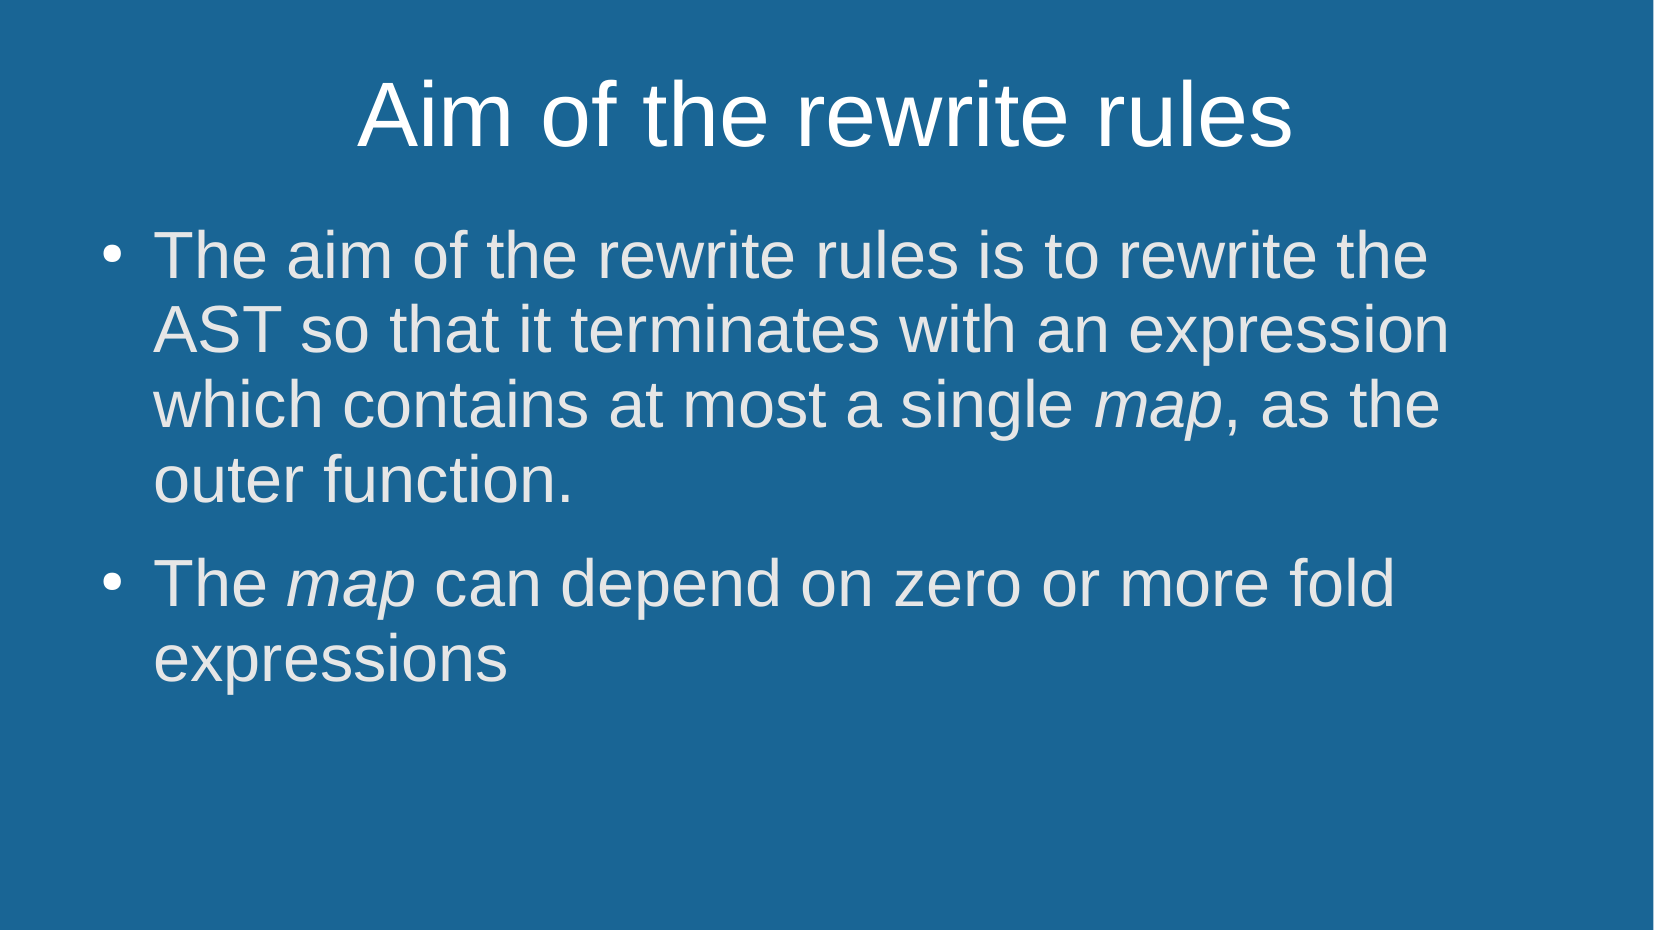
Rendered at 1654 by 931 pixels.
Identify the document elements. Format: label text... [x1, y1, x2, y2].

title Aim of the rewrite rules [82, 37, 1571, 193]
list The aim of the rewrite rules is to rewrite the AST so that it terminates with an expression which contains at most a single map, as the outer function. The map can depend on zero or more fold expressions [82, 217, 1571, 758]
